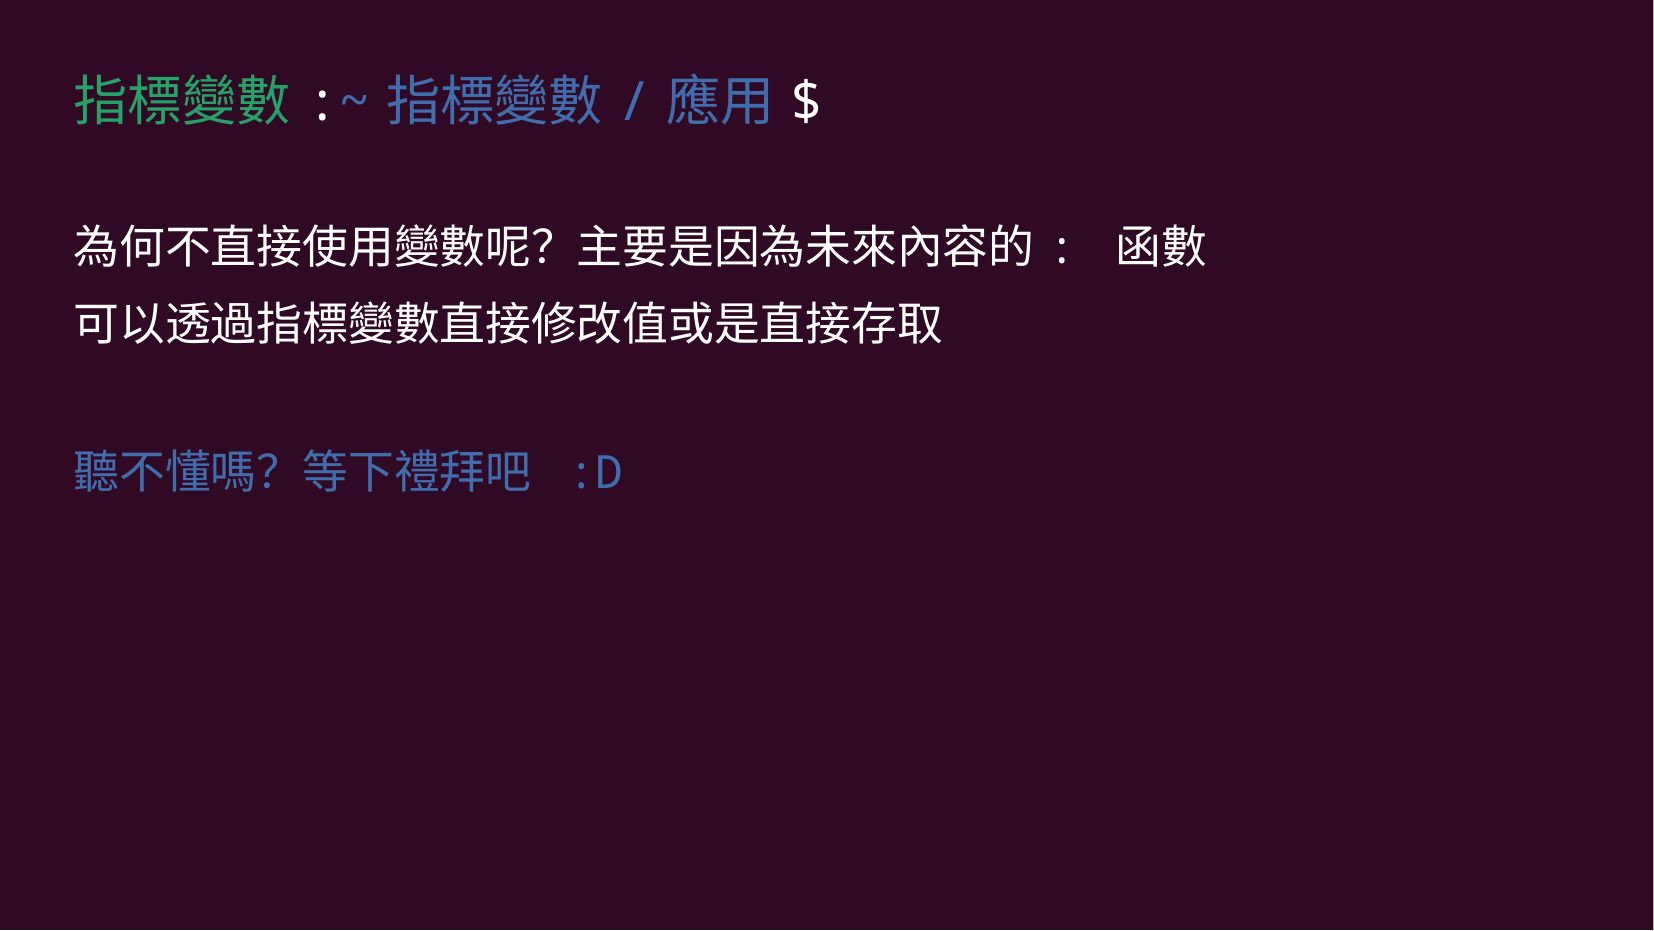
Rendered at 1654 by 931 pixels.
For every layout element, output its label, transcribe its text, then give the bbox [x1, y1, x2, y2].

text_box 為何不直接使用變數呢？主要是因為未來內容的: 函數 可以透過指標變數直接修改值或是直接存取 聽不懂嗎？等下禮拜吧 :D [59, 193, 1613, 672]
text_box 指標變數:~指標變數/應用$ [59, 55, 1201, 139]
